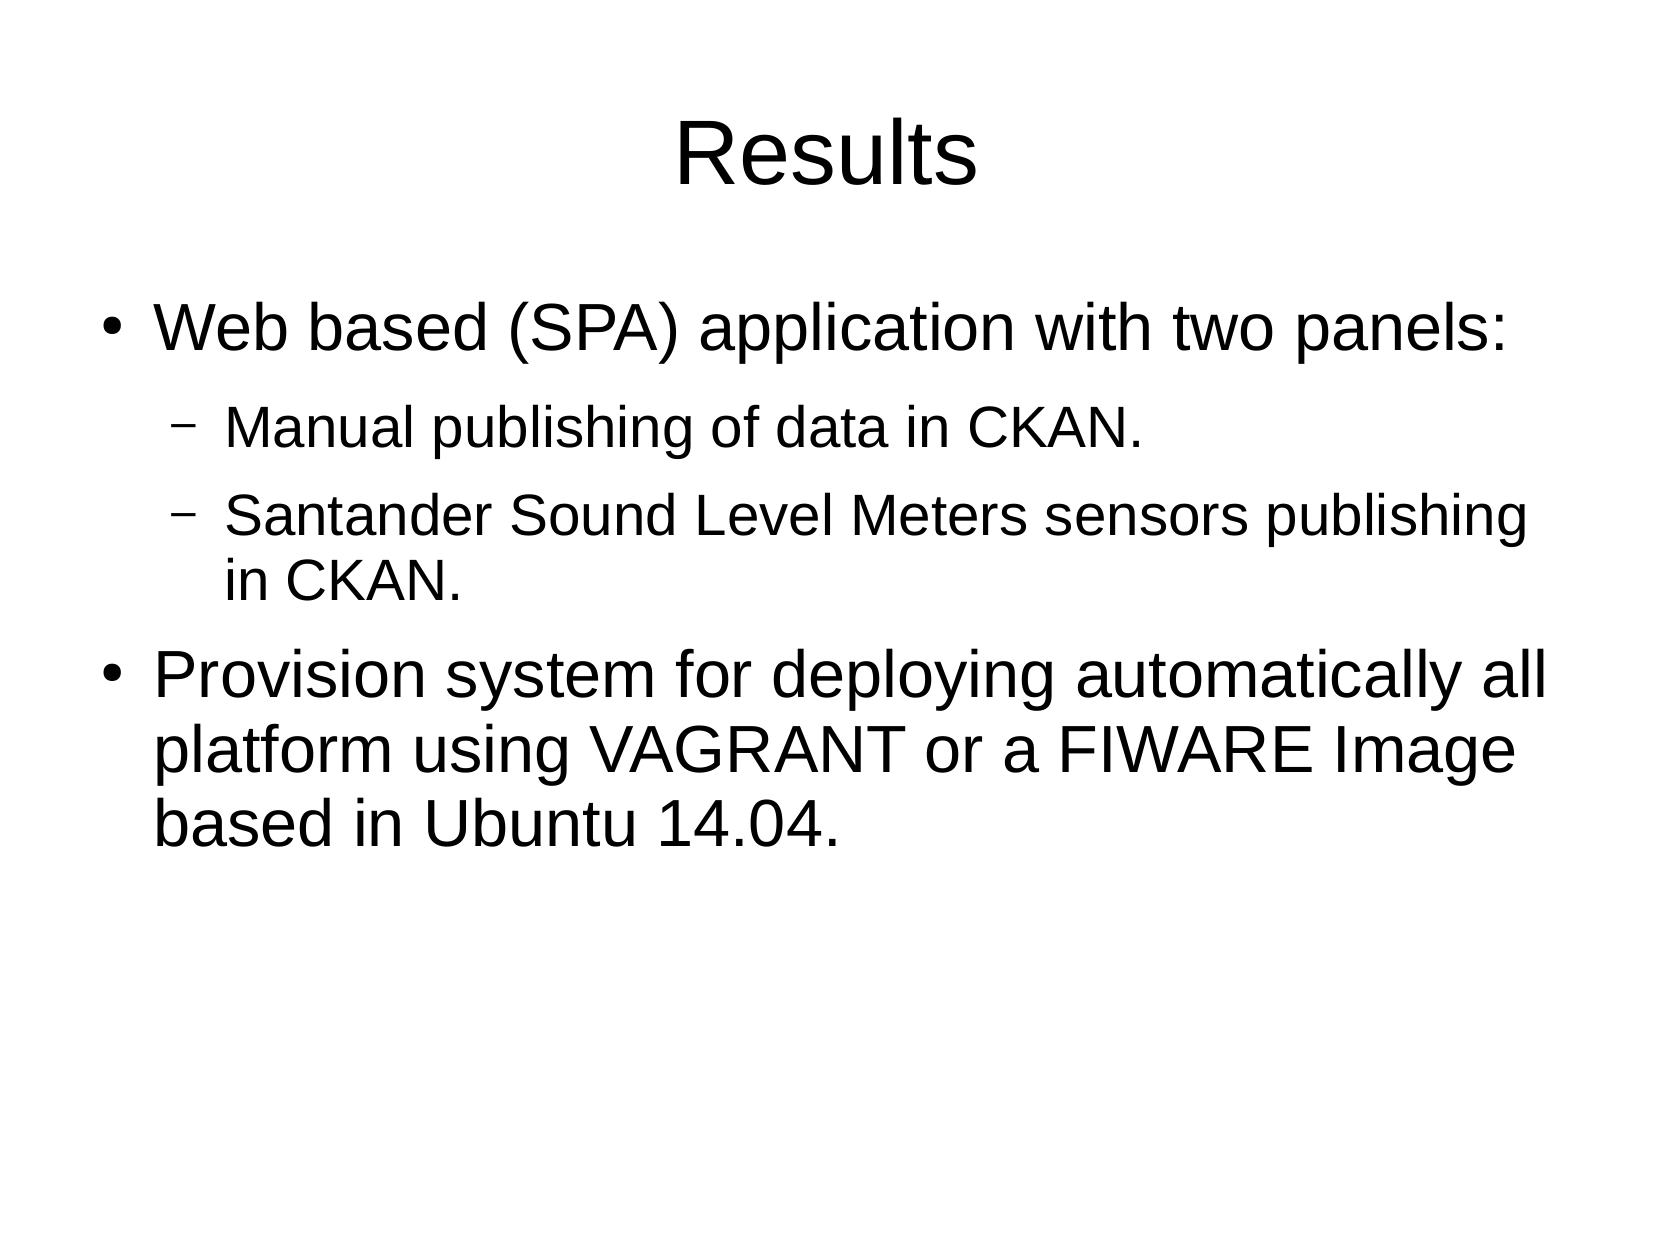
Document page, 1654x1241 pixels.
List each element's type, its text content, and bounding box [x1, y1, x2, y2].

list Web based (SPA) application with two panels: Manual publishing of data in CKAN. Santander Sound Level Meters sensors publishing in CKAN. Provision system for deploying automatically all platform using VAGRANT or a FIWARE Image based in Ubuntu 14.04. [82, 290, 1571, 1010]
title Results [82, 49, 1571, 257]
